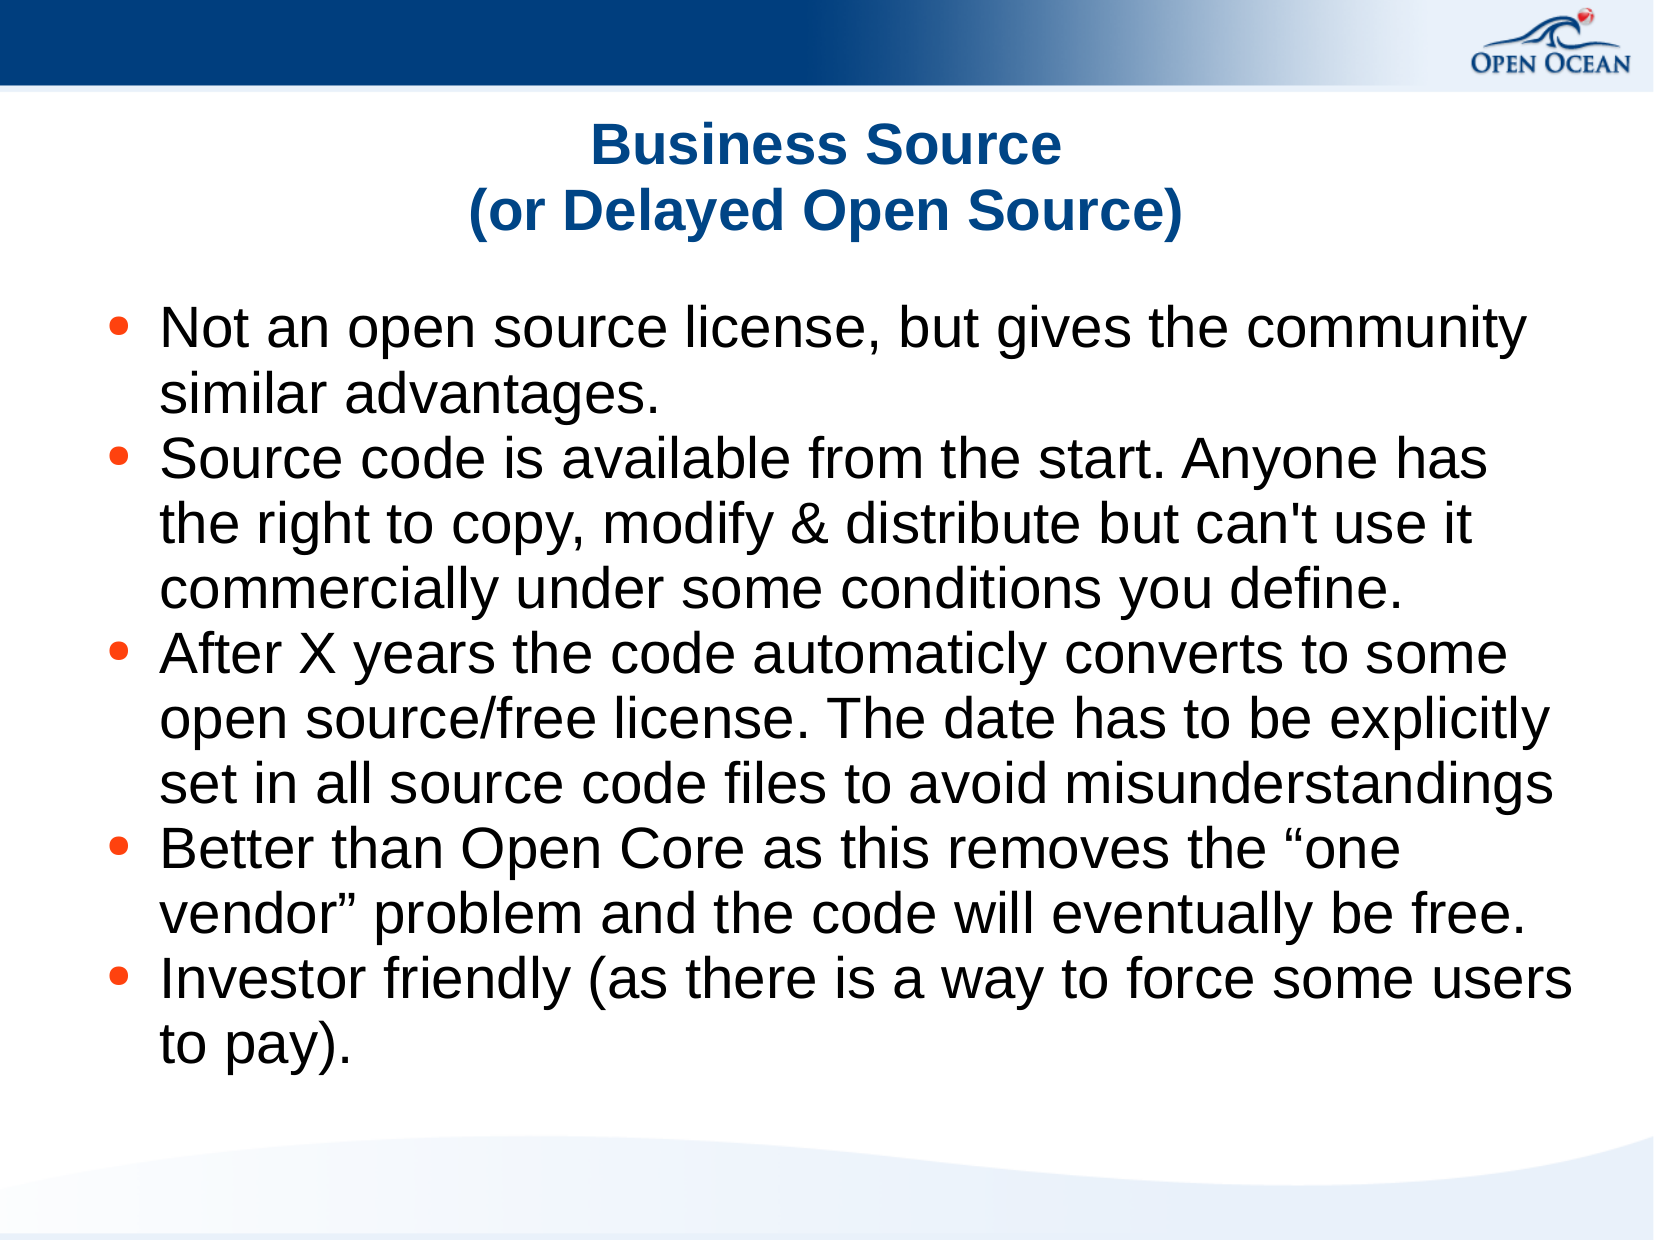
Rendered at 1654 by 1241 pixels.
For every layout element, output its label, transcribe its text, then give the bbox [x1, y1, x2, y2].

picture [0, 0, 1654, 1240]
list Not an open source license, but gives the community similar advantages. Source code is available from the start. Anyone has the right to copy, modify & distribute but can't use it commercially under some conditions you define. After X years the code automaticly converts to some open source/free license. The date has to be explicitly set in all source code files to avoid misunderstandings Better than Open Core as this removes the “one vendor” problem and the code will eventually be free. Investor friendly (as there is a way to force some users to pay). [88, 295, 1577, 1076]
title Business Source (or Delayed Open Source) [82, 95, 1571, 259]
